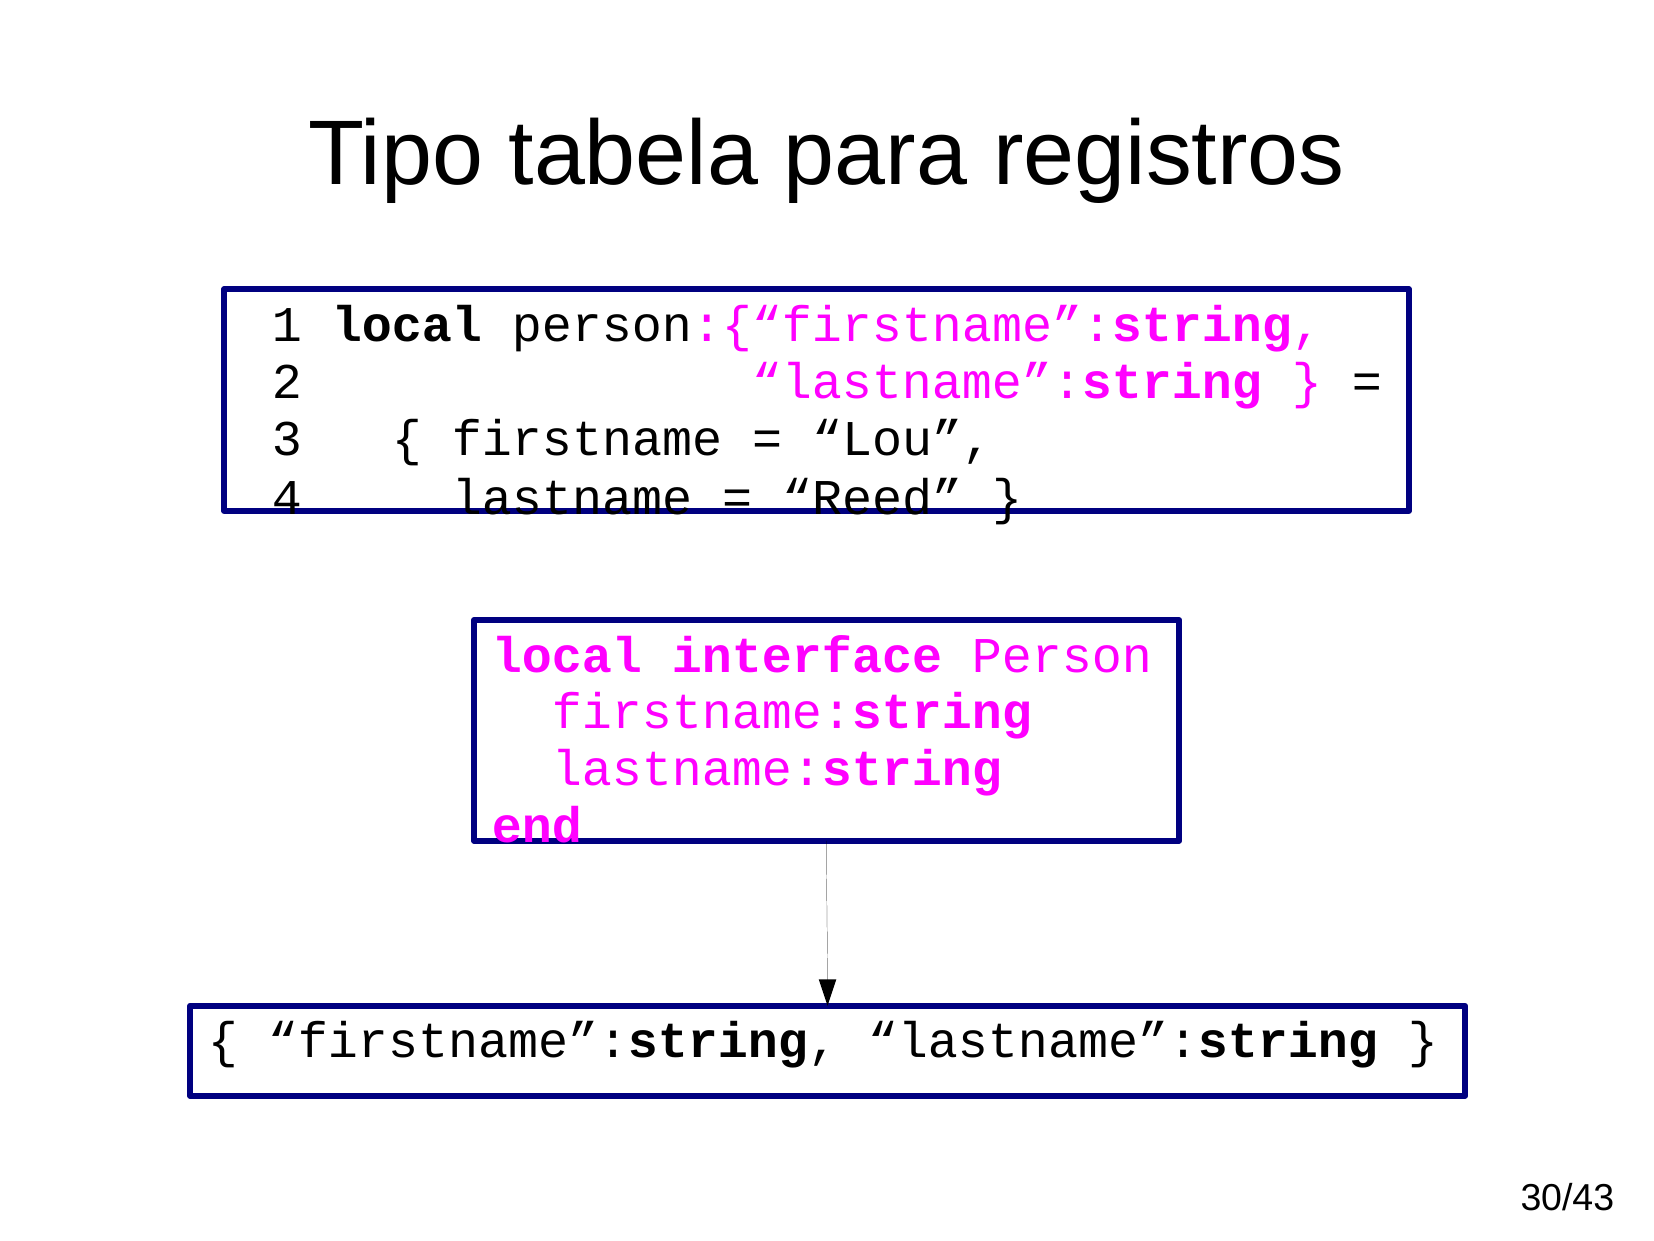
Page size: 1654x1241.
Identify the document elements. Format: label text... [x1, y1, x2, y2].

title Tipo tabela para registros [82, 49, 1571, 257]
text_box local interface Person firstname:string lastname:string end [474, 619, 1180, 841]
text_box 1 local person:{“firstname”:string, 2 “lastname”:string } = 3 { firstname = “Lou”, 4 lastname = “Reed” } [224, 289, 1410, 511]
text_box 30/43 [1495, 1168, 1630, 1239]
text_box { “firstname”:string, “lastname”:string } [190, 1005, 1466, 1096]
